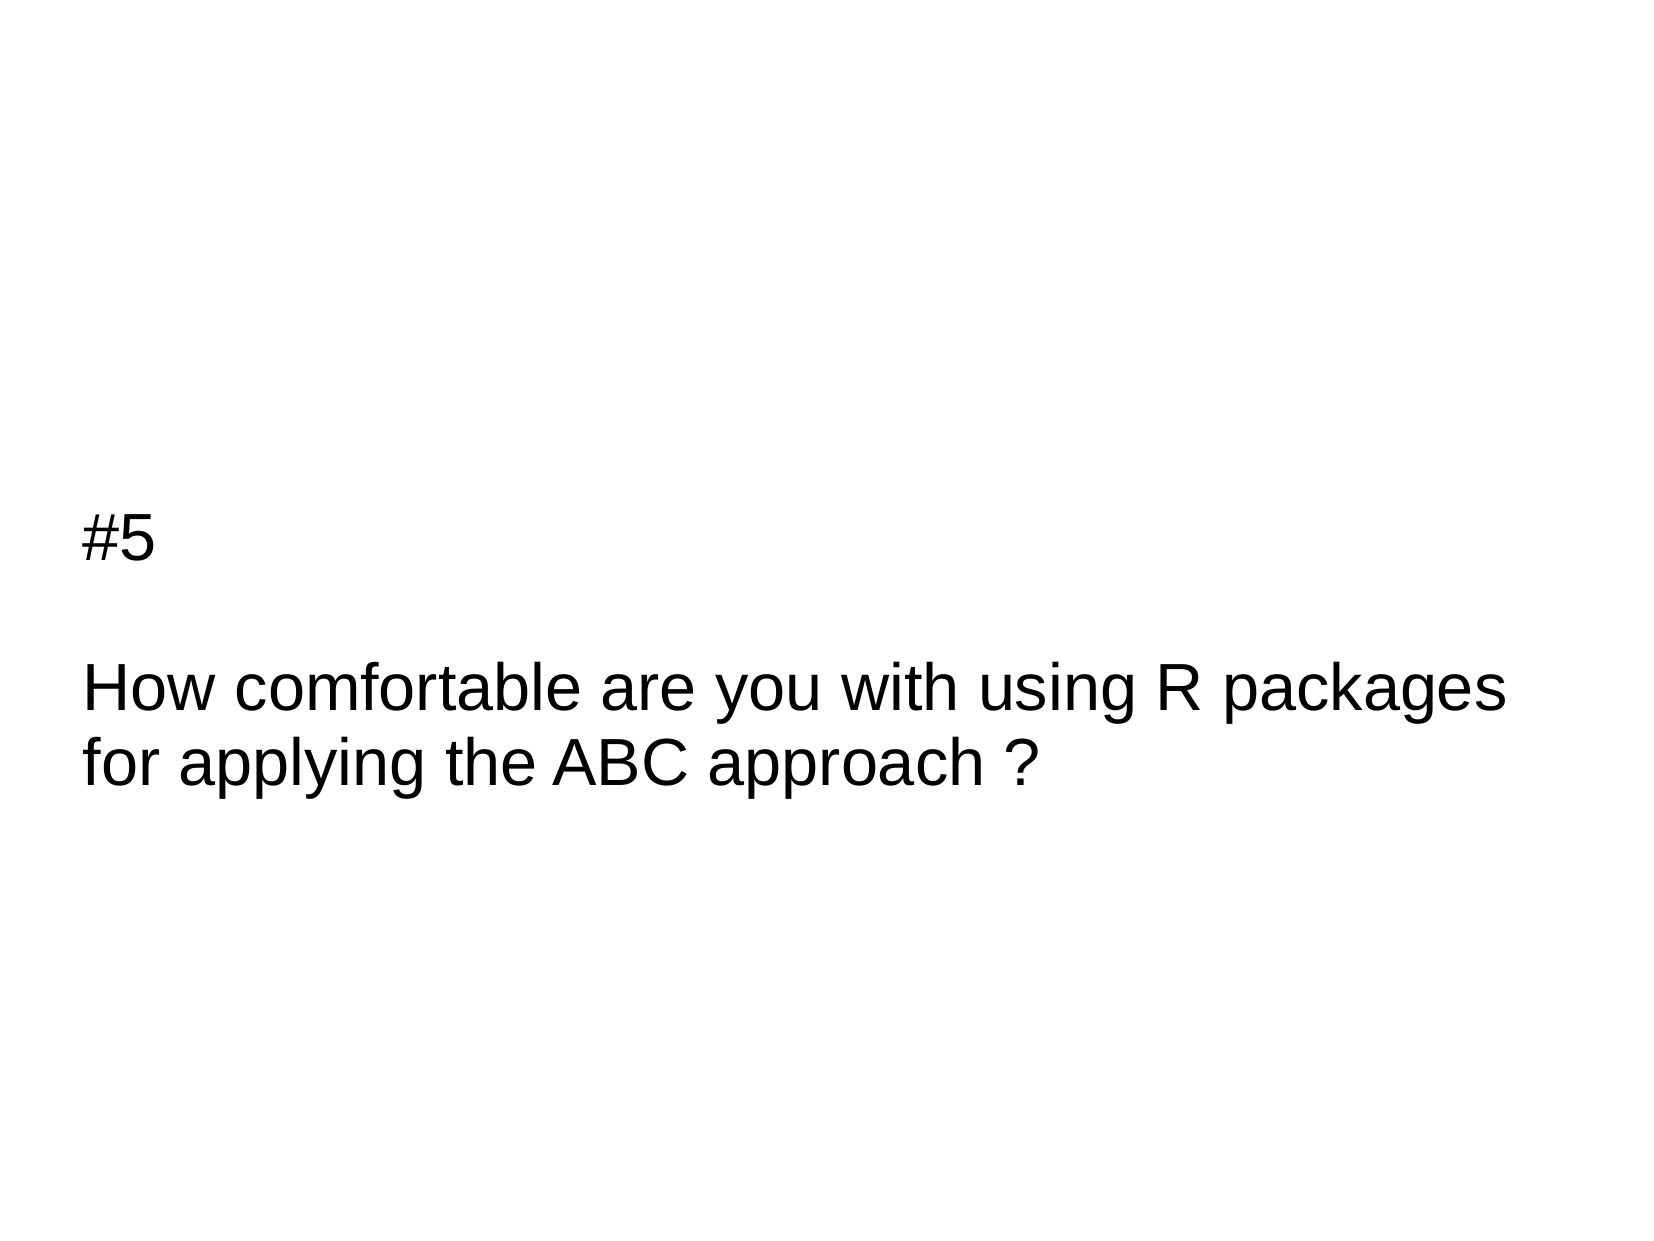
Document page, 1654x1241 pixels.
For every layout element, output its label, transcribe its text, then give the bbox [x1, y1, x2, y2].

subtitle #5 How comfortable are you with using R packages for applying the ABC approach ? [82, 290, 1571, 1010]
